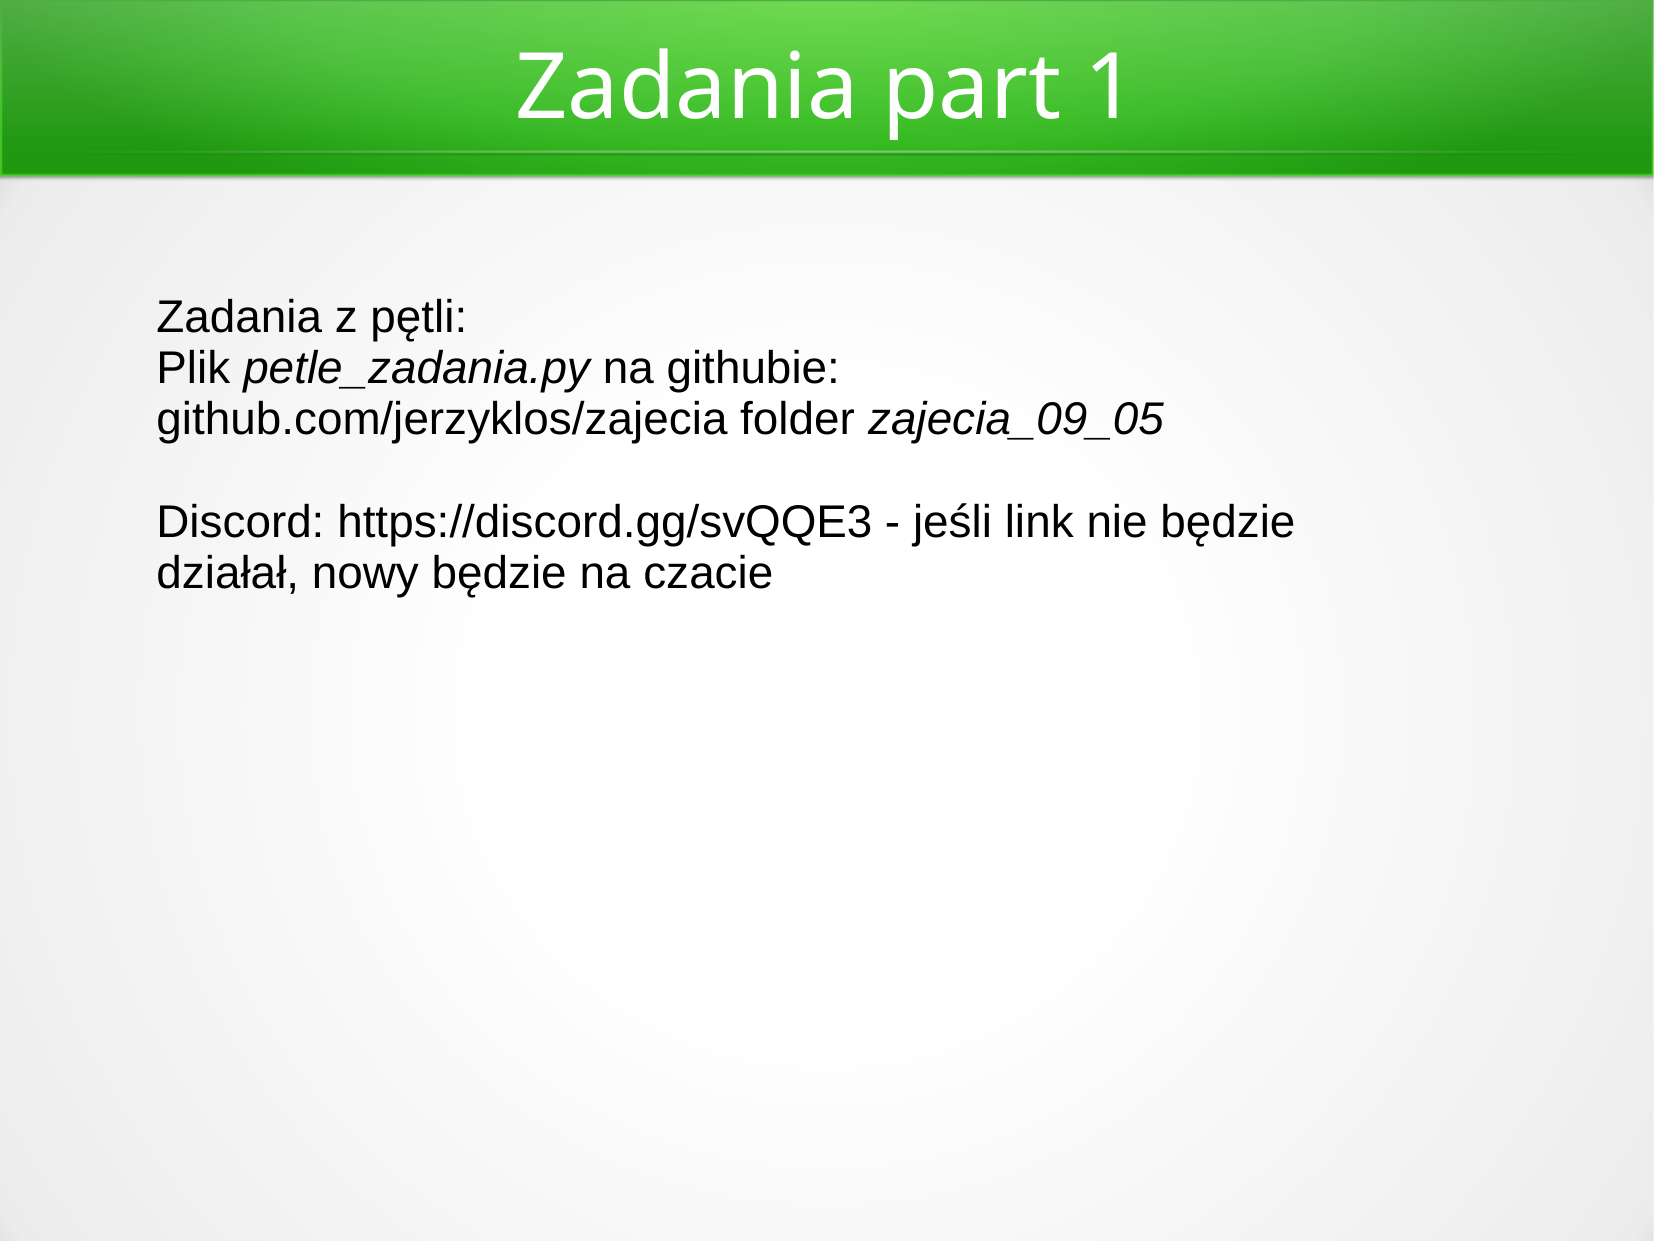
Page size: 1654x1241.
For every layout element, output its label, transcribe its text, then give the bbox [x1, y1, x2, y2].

text_box Zadania z pętli: Plik petle_zadania.py na githubie: github.com/jerzyklos/zajecia folder zajecia_09_05 Discord: https://discord.gg/svQQE3 - jeśli link nie będzie działał, nowy będzie na czacie [141, 283, 1406, 606]
picture [0, 0, 1654, 1241]
title Zadania part 1 [82, 11, 1571, 154]
